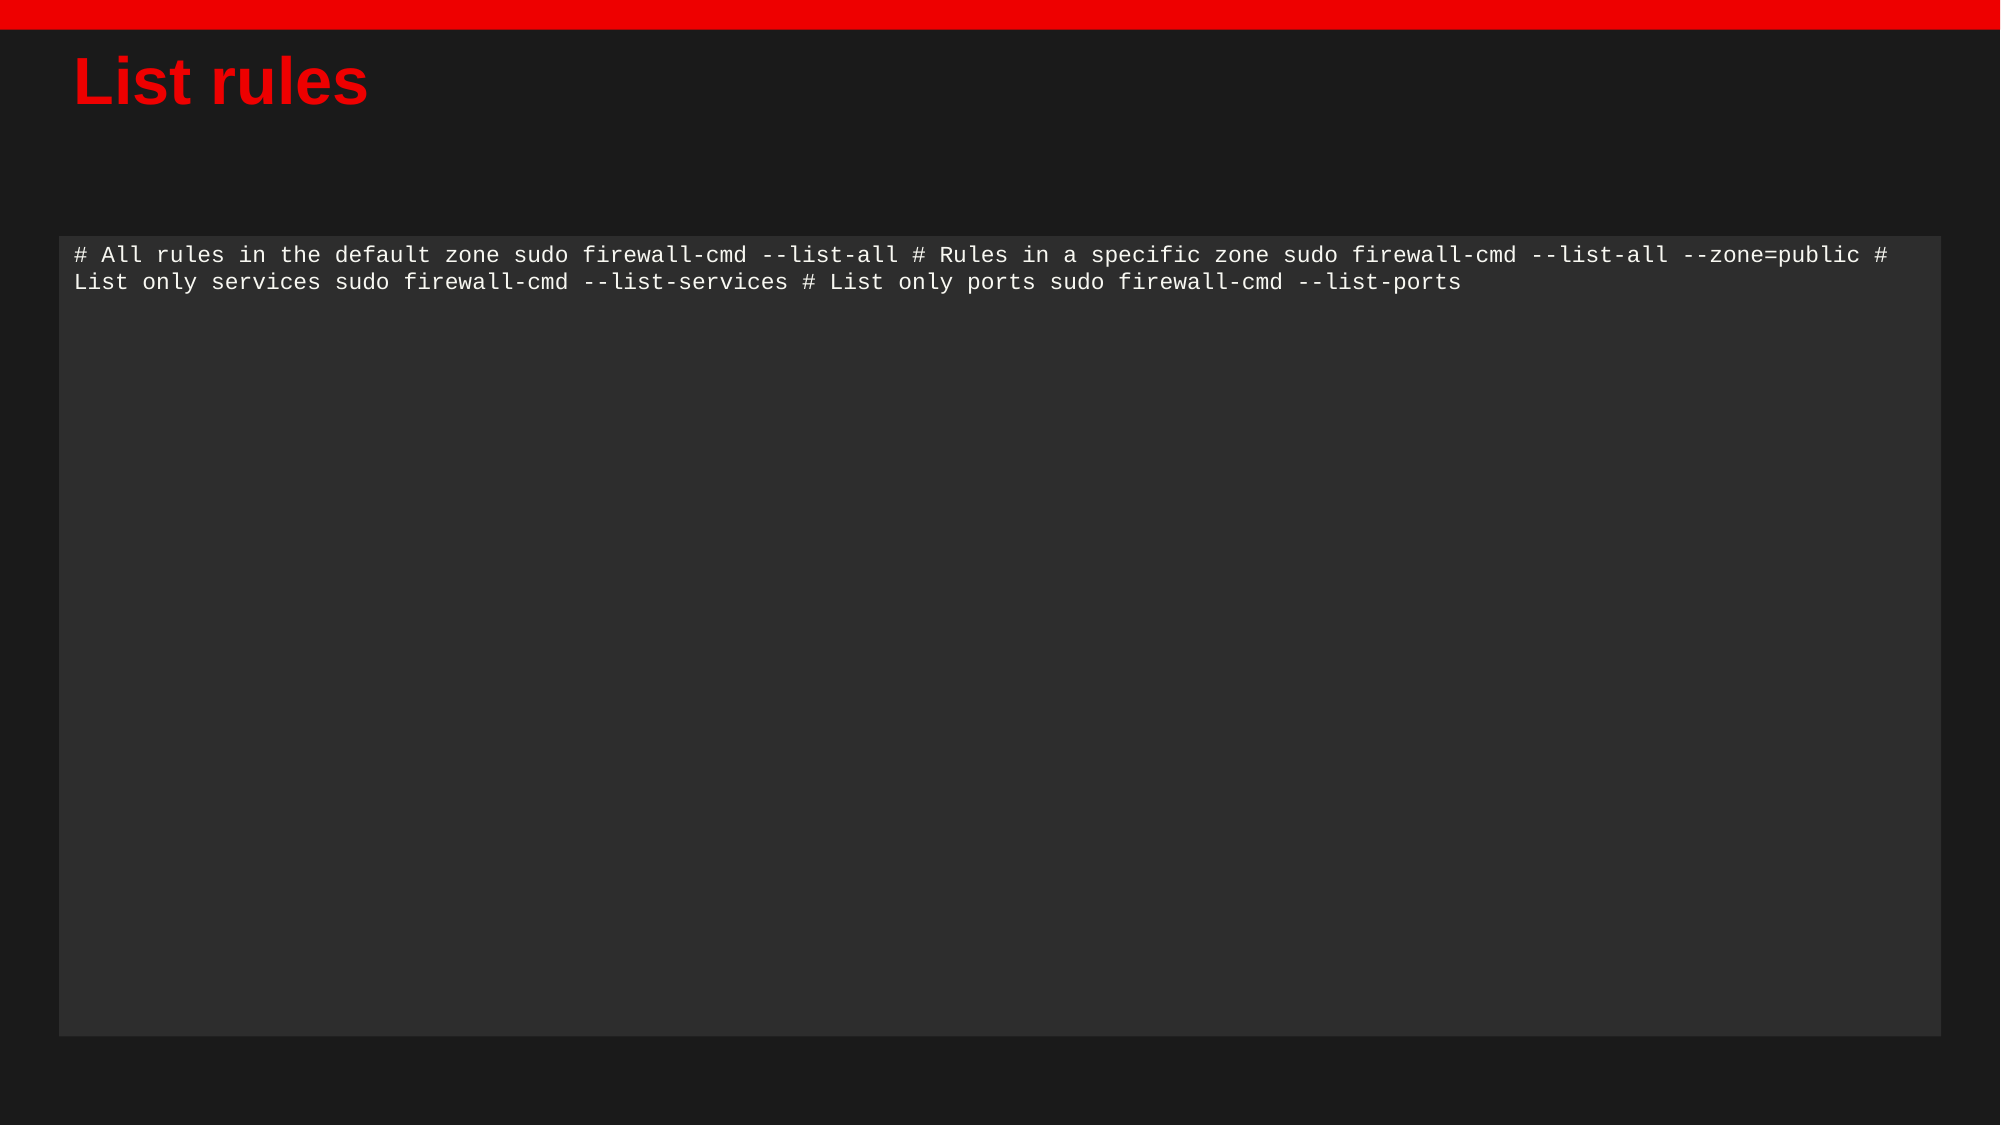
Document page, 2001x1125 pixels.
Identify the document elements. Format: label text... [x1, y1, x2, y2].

text_box # All rules in the default zone sudo firewall-cmd --list-all # Rules in a specific zone sudo firewall-cmd --list-all --zone=public # List only services sudo firewall-cmd --list-services # List only ports sudo firewall-cmd --list-ports [59, 236, 1942, 1037]
text_box [0, 0, 2001, 30]
text_box List rules [59, 36, 1942, 208]
